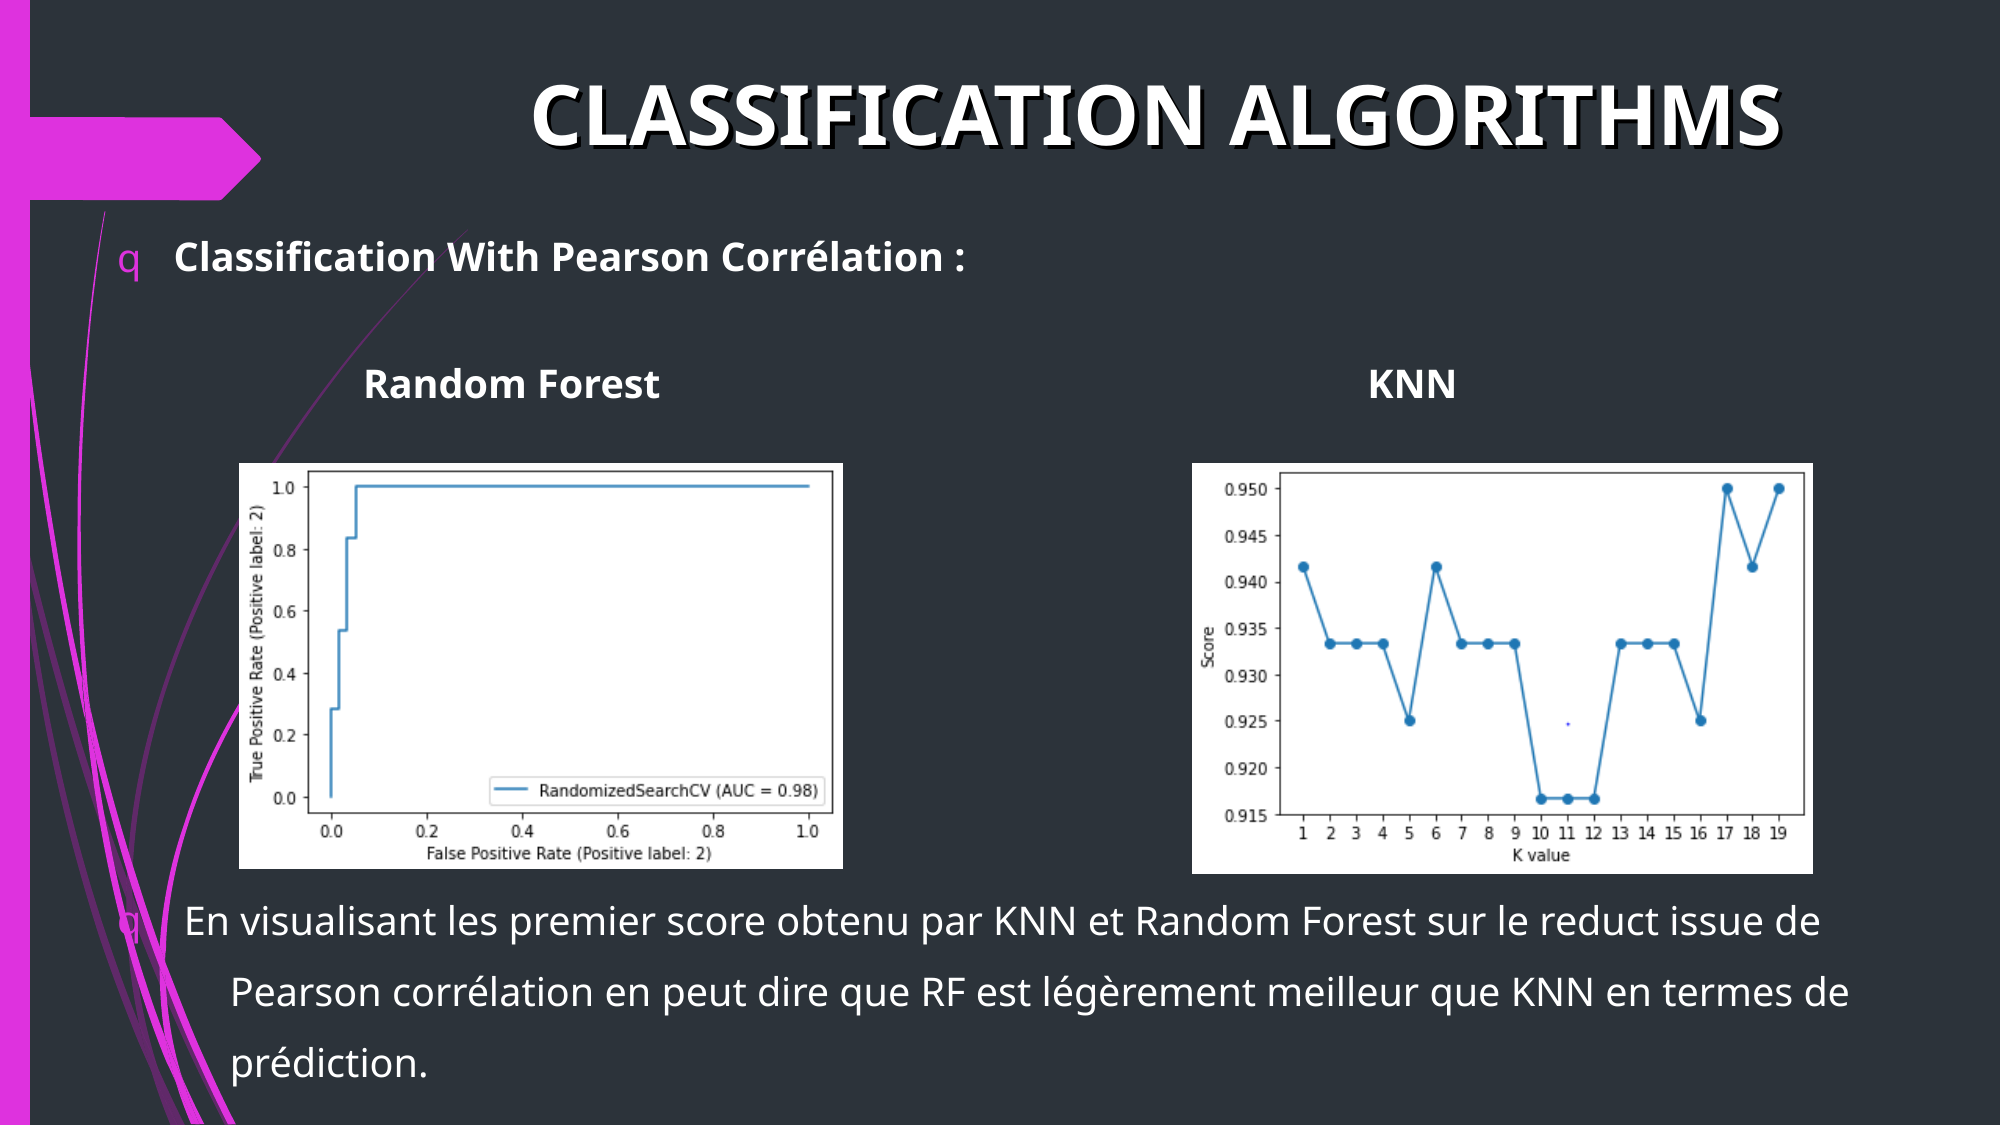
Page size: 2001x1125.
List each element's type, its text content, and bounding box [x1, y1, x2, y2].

list Classification With Pearson Corrélation : Random Forest KNN En visualisant les premier score obtenu par KNN et Random Forest sur le reduct issue de Pearson corrélation en peut dire que RF est légèrement meilleur que KNN en termes de prédiction. [102, 230, 1966, 1103]
title CLASSIFICATION ALGORITHMS [425, 54, 1888, 196]
picture [1192, 463, 1813, 874]
picture [239, 463, 843, 869]
